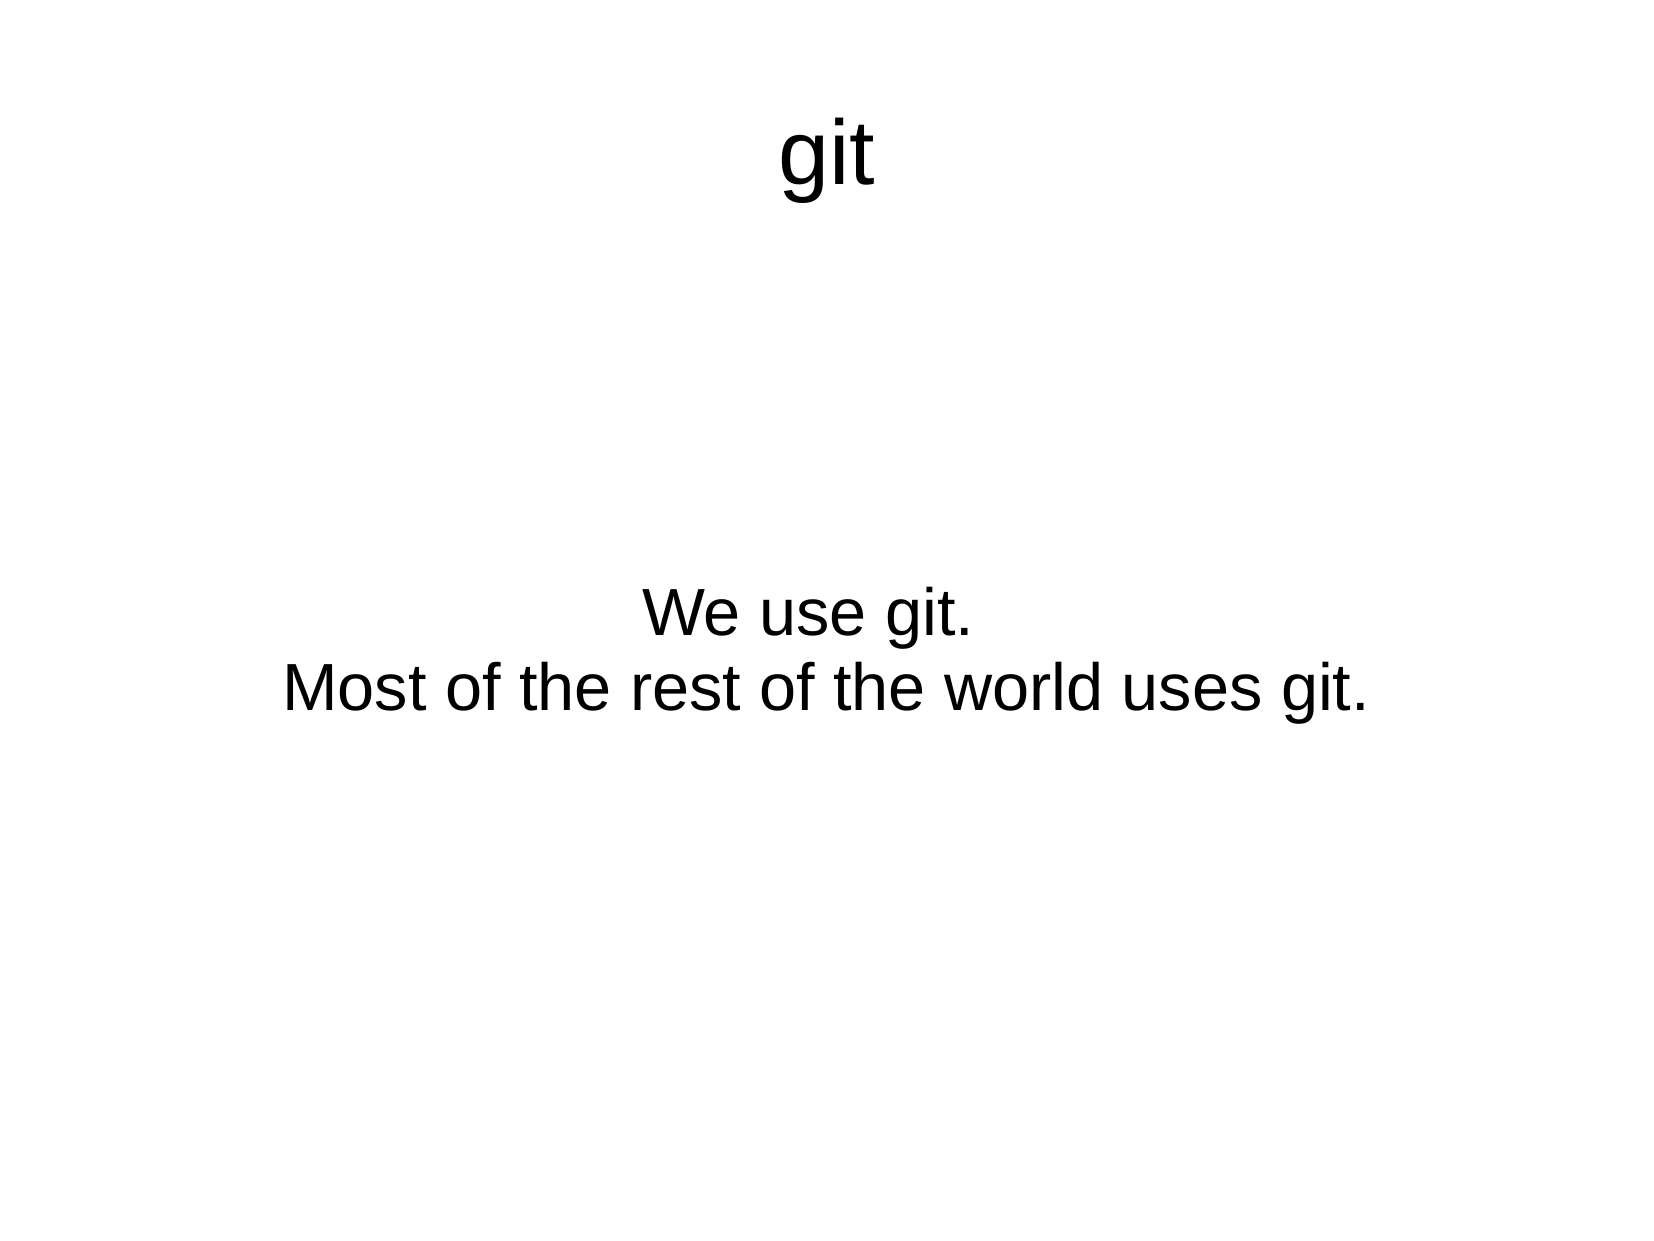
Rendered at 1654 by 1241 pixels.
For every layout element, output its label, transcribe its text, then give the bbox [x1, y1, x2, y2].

title git [82, 49, 1571, 257]
subtitle We use git. Most of the rest of the world uses git. [82, 290, 1571, 1010]
